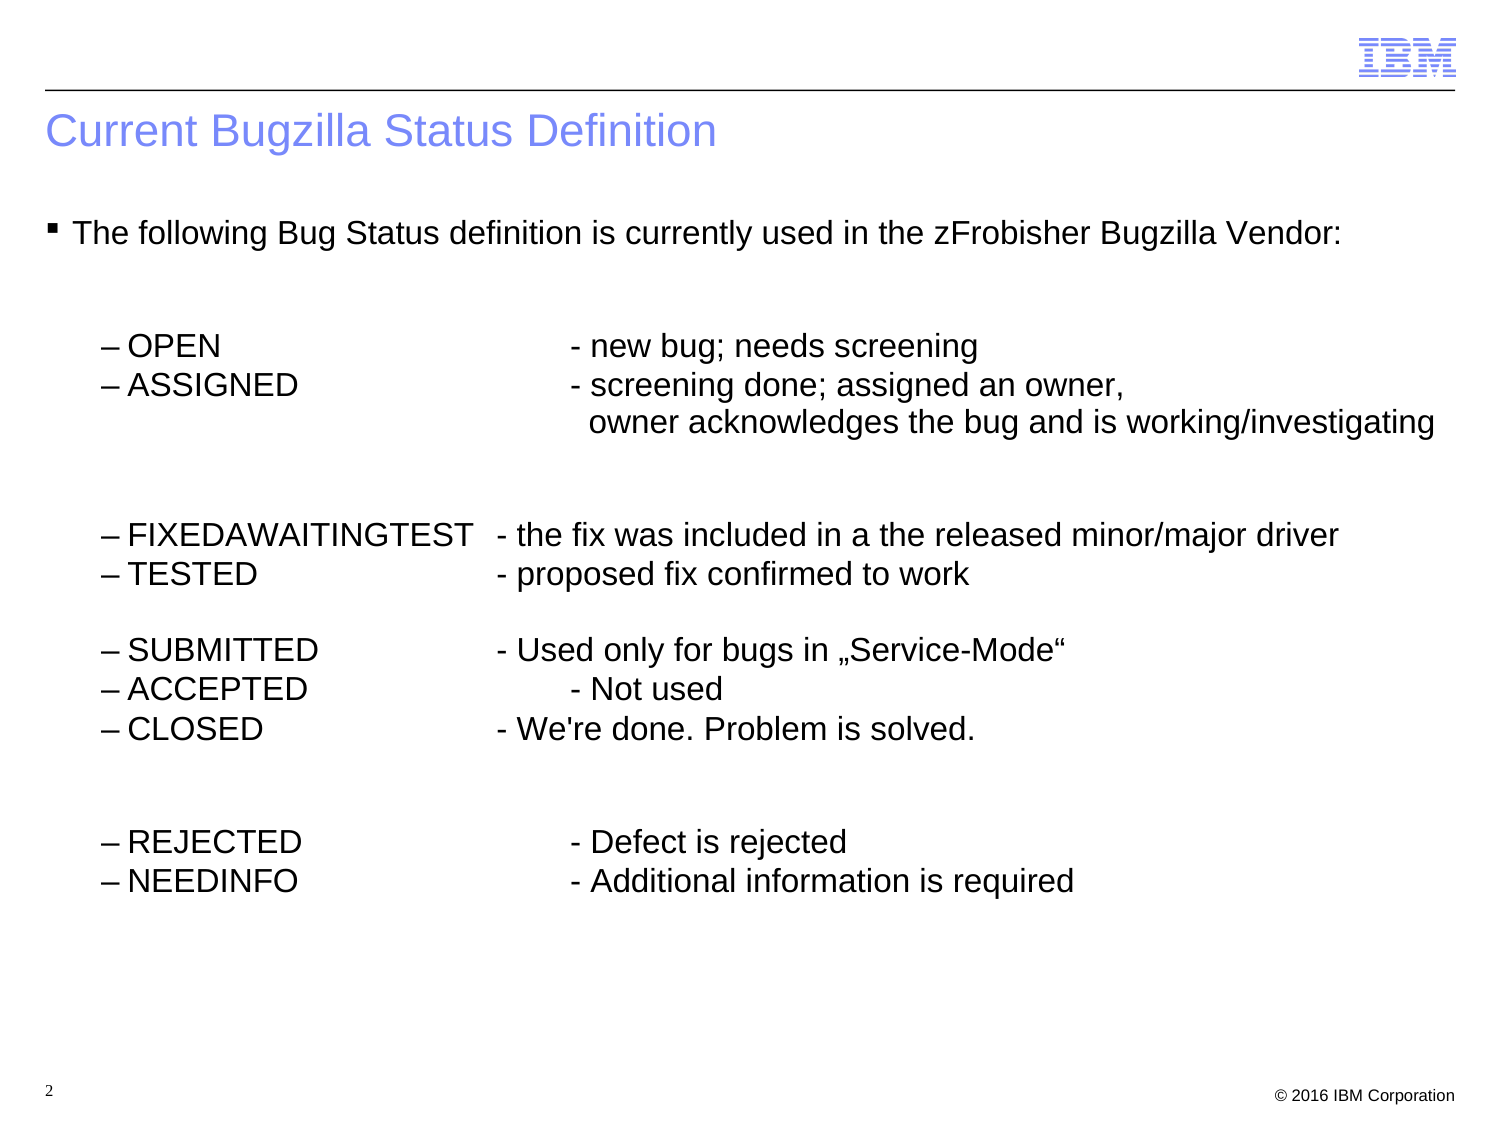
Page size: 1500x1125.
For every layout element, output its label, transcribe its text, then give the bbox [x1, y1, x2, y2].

picture [1359, 37, 1456, 77]
list The following Bug Status definition is currently used in the zFrobisher Bugzilla Vendor: OPEN - new bug; needs screening ASSIGNED - screening done; assigned an owner, owner acknowledges the bug and is working/investigating FIXEDAWAITINGTEST - the fix was included in a the released minor/major driver TESTED - proposed fix confirmed to work SUBMITTED - Used only for bugs in „Service-Mode“ ACCEPTED - Not used CLOSED - We're done. Problem is solved. REJECTED - Defect is rejected NEEDINFO - Additional information is required [30, 206, 1456, 981]
title Current Bugzilla Status Definition [30, 97, 1456, 203]
